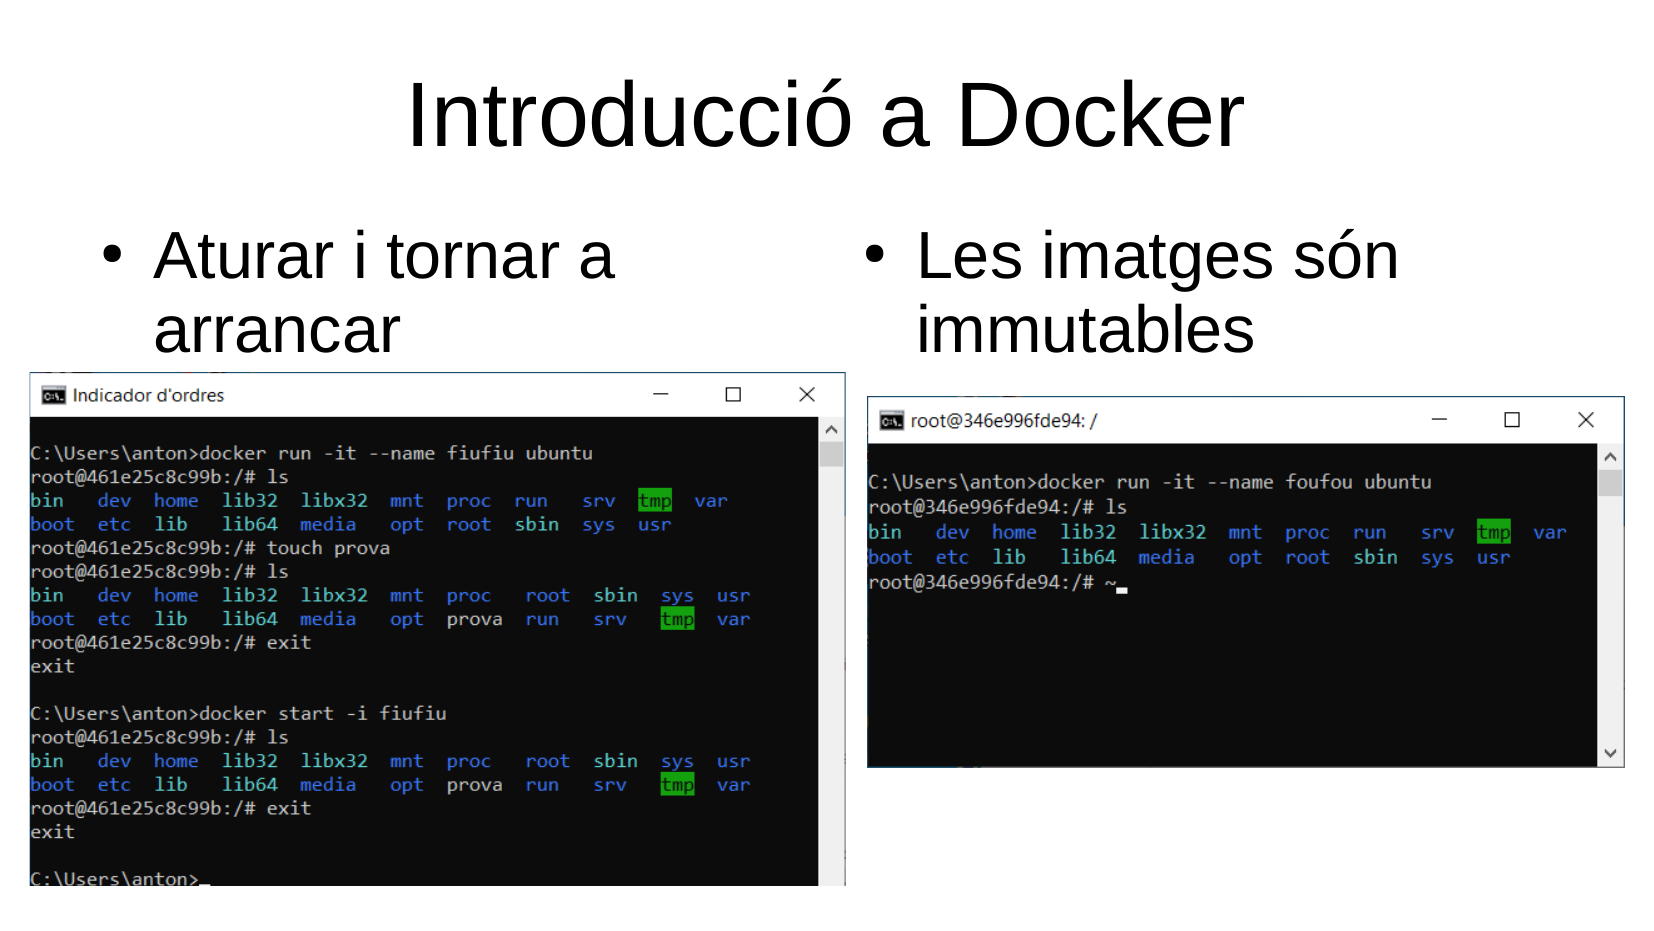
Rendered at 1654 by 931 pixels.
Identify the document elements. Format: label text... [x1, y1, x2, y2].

list Les imatges són immutables [845, 217, 1572, 758]
picture [29, 372, 846, 886]
picture [867, 396, 1625, 768]
title Introducció a Docker [82, 37, 1571, 193]
list Aturar i tornar a arrancar [82, 217, 809, 372]
